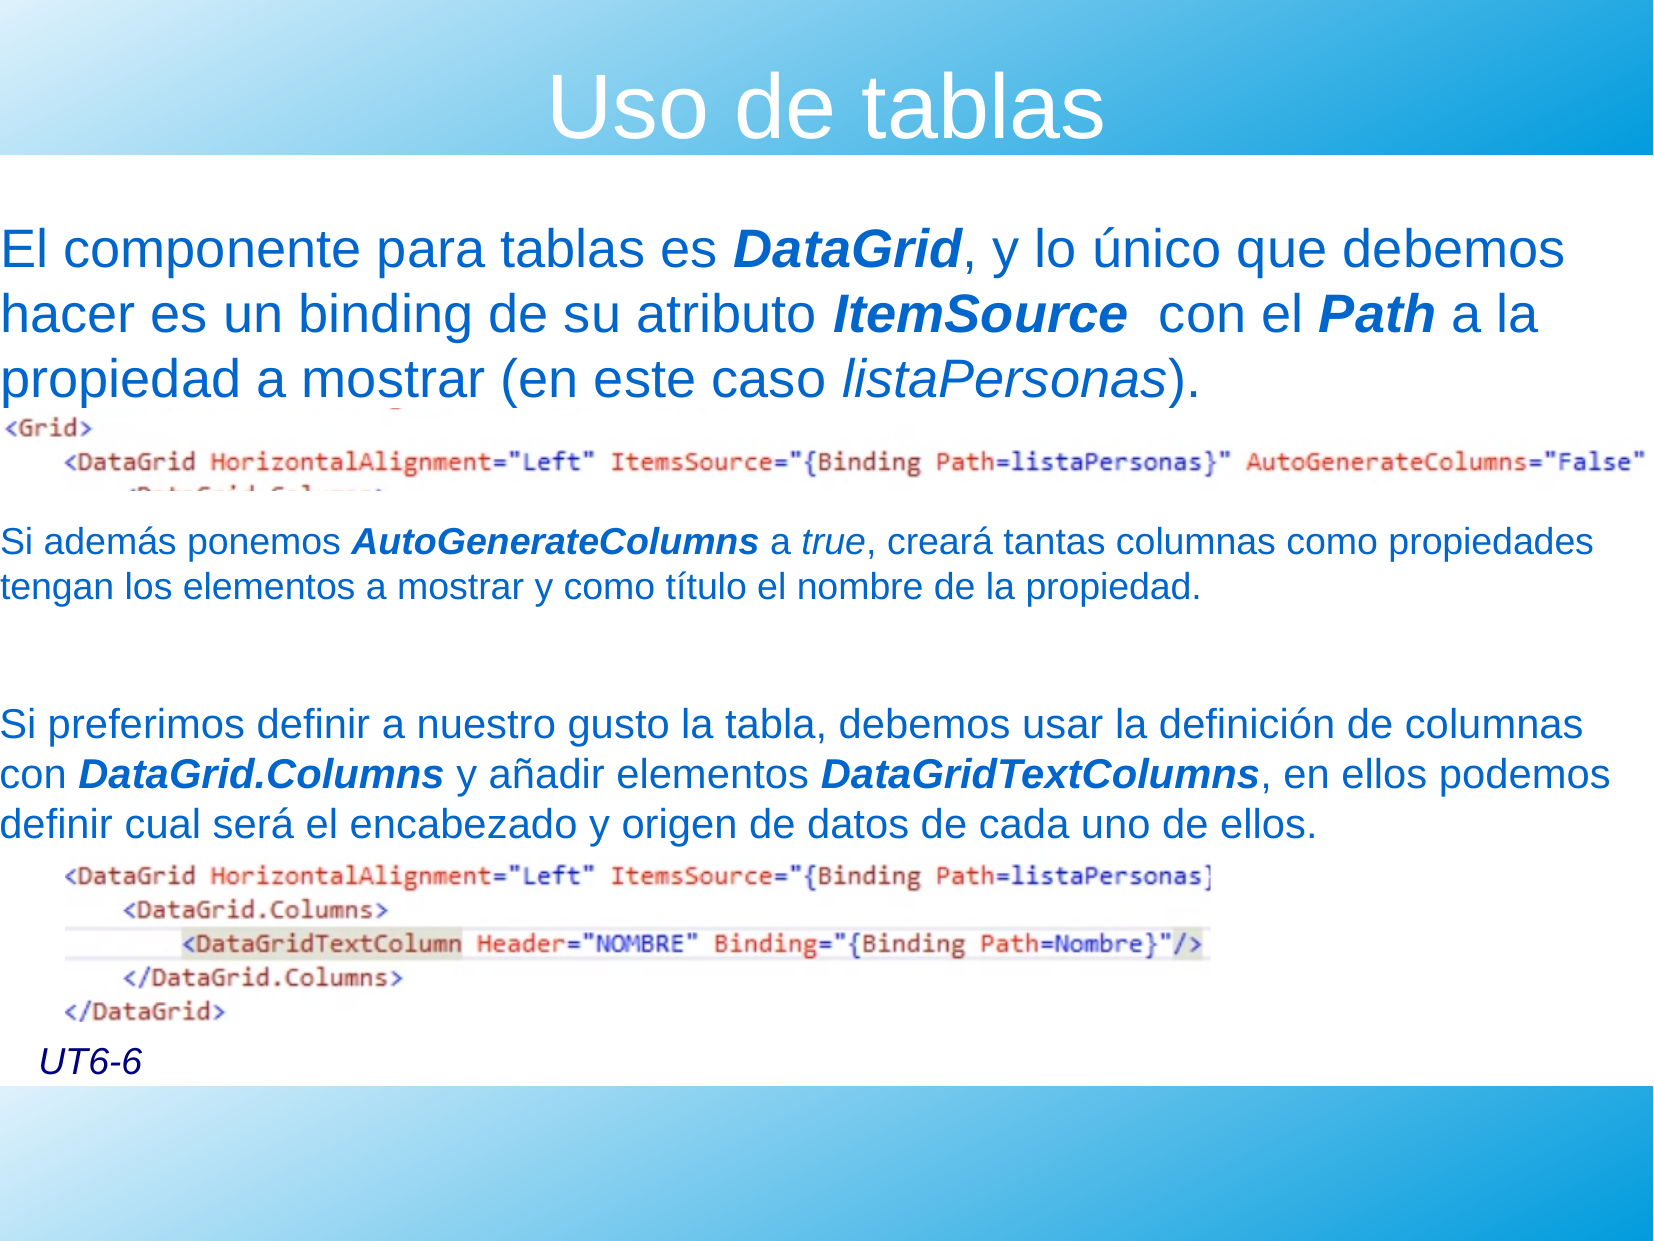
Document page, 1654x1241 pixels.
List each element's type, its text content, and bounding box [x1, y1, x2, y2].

text_box UT6-6 [23, 1033, 308, 1091]
picture [64, 856, 1211, 1022]
title Uso de tablas [82, 46, 1571, 158]
list El componente para tablas es DataGrid, y lo único que debemos hacer es un binding de su atributo ItemSource con el Path a la propiedad a mostrar (en este caso listaPersonas). Si además ponemos AutoGenerateColumns a true, creará tantas columnas como propiedades tengan los elementos a mostrar y como título el nombre de la propiedad. [0, 491, 1642, 697]
list El componente para tablas es DataGrid, y lo único que debemos hacer es un binding de su atributo ItemSource con el Path a la propiedad a mostrar (en este caso listaPersonas). Si además ponemos AutoGenerateColumns a true, creará tantas columnas como propiedades tengan los elementos a mostrar y como título el nombre de la propiedad. [0, 213, 1642, 408]
picture [0, 408, 1649, 491]
list Si preferimos definir a nuestro gusto la tabla, debemos usar la definición de columnas con DataGrid.Columns y añadir elementos DataGridTextColumns, en ellos podemos definir cual será el encabezado y origen de datos de cada uno de ellos. [0, 697, 1642, 863]
